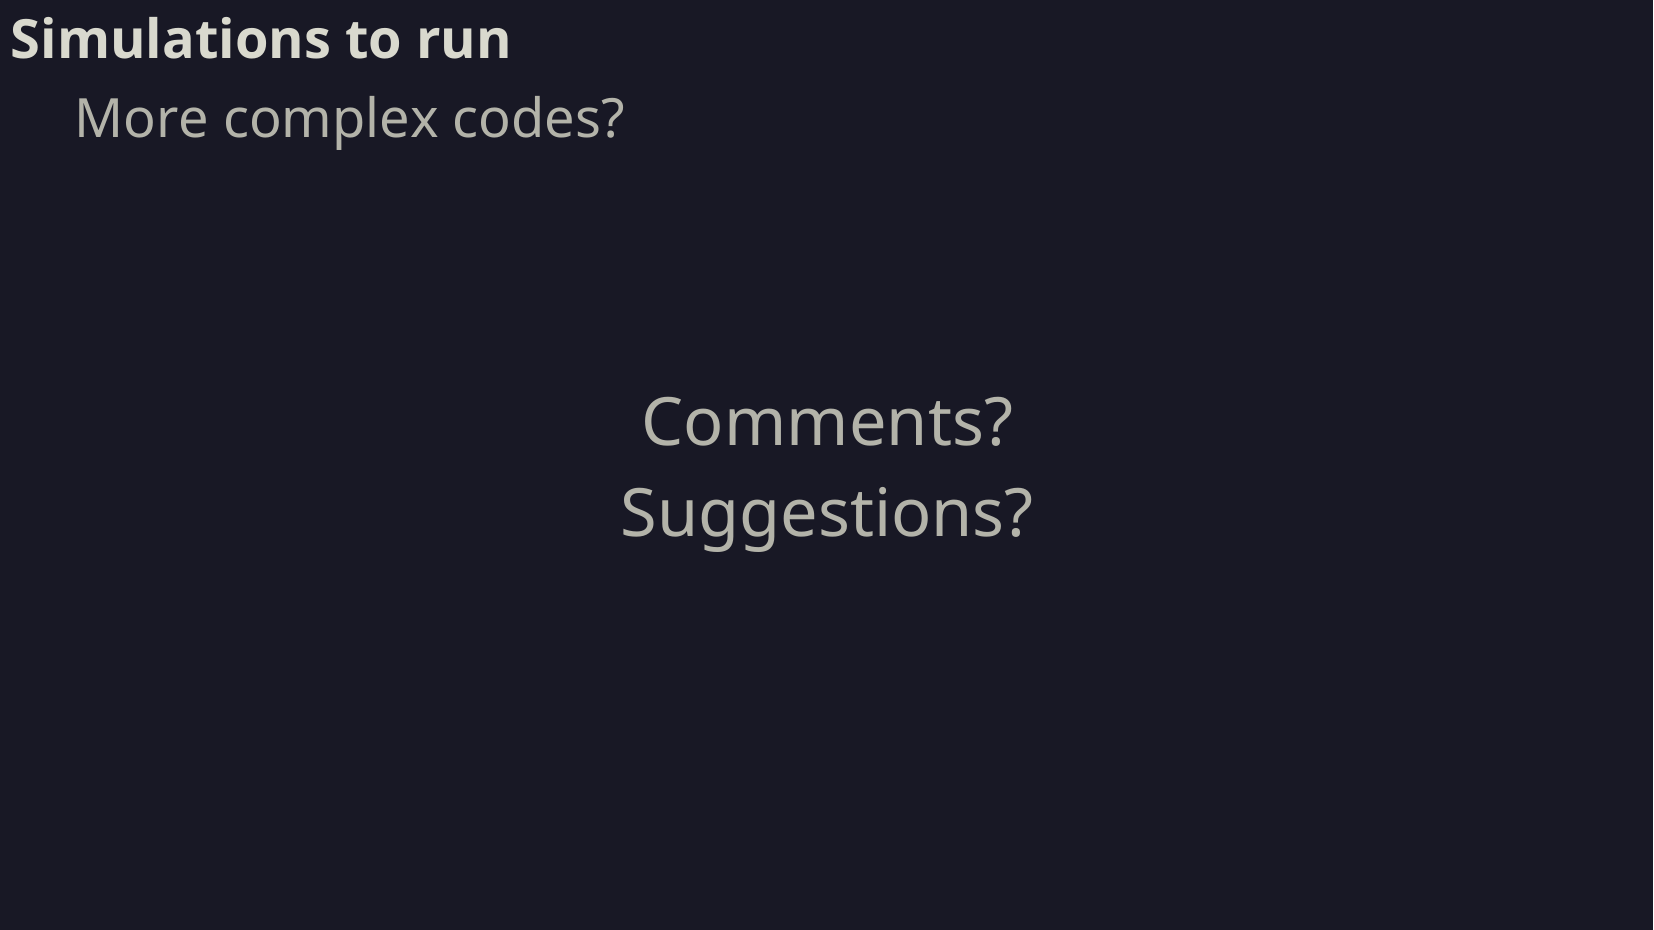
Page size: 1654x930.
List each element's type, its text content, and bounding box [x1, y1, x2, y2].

text_box More complex codes? [74, 79, 810, 155]
text_box Comments? Suggestions? [620, 374, 1035, 557]
text_box Simulations to run [10, 0, 1635, 80]
